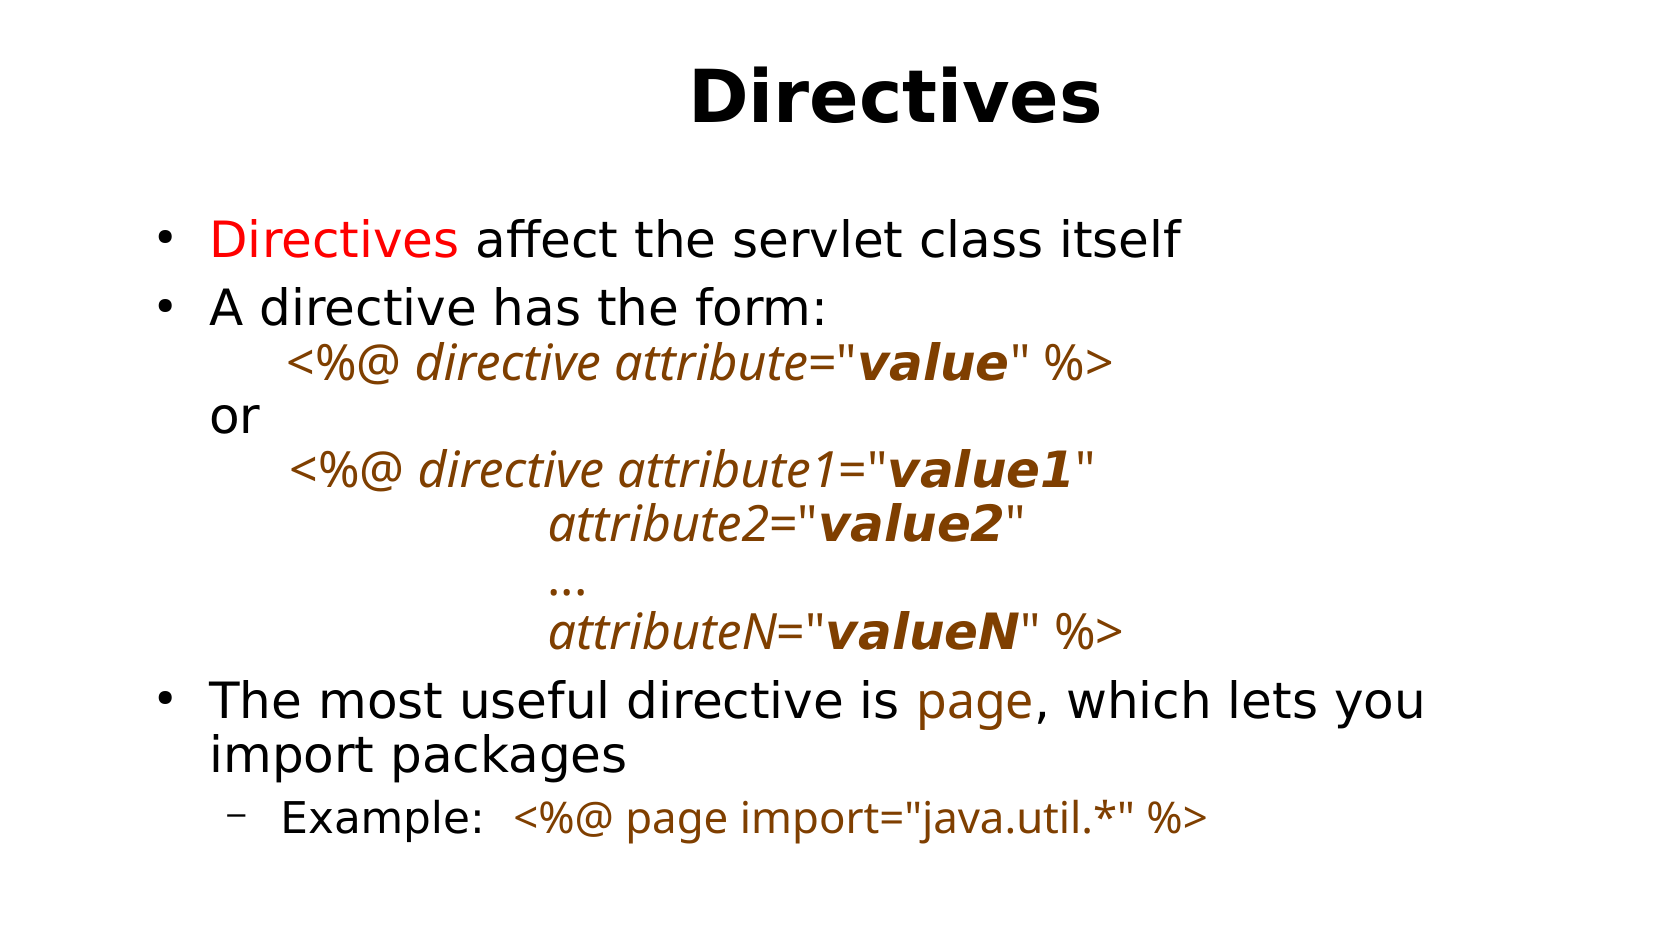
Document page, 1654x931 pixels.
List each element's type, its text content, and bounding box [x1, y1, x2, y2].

list Directives affect the servlet class itself A directive has the form: <%@ directive attribute="value" %> or <%@ directive attribute1="value1" attribute2="value2" ... attributeN="valueN" %> The most useful directive is page, which lets you import packages Example: <%@ page import="java.util.*" %> [124, 206, 1530, 879]
title Directives [220, 31, 1571, 145]
